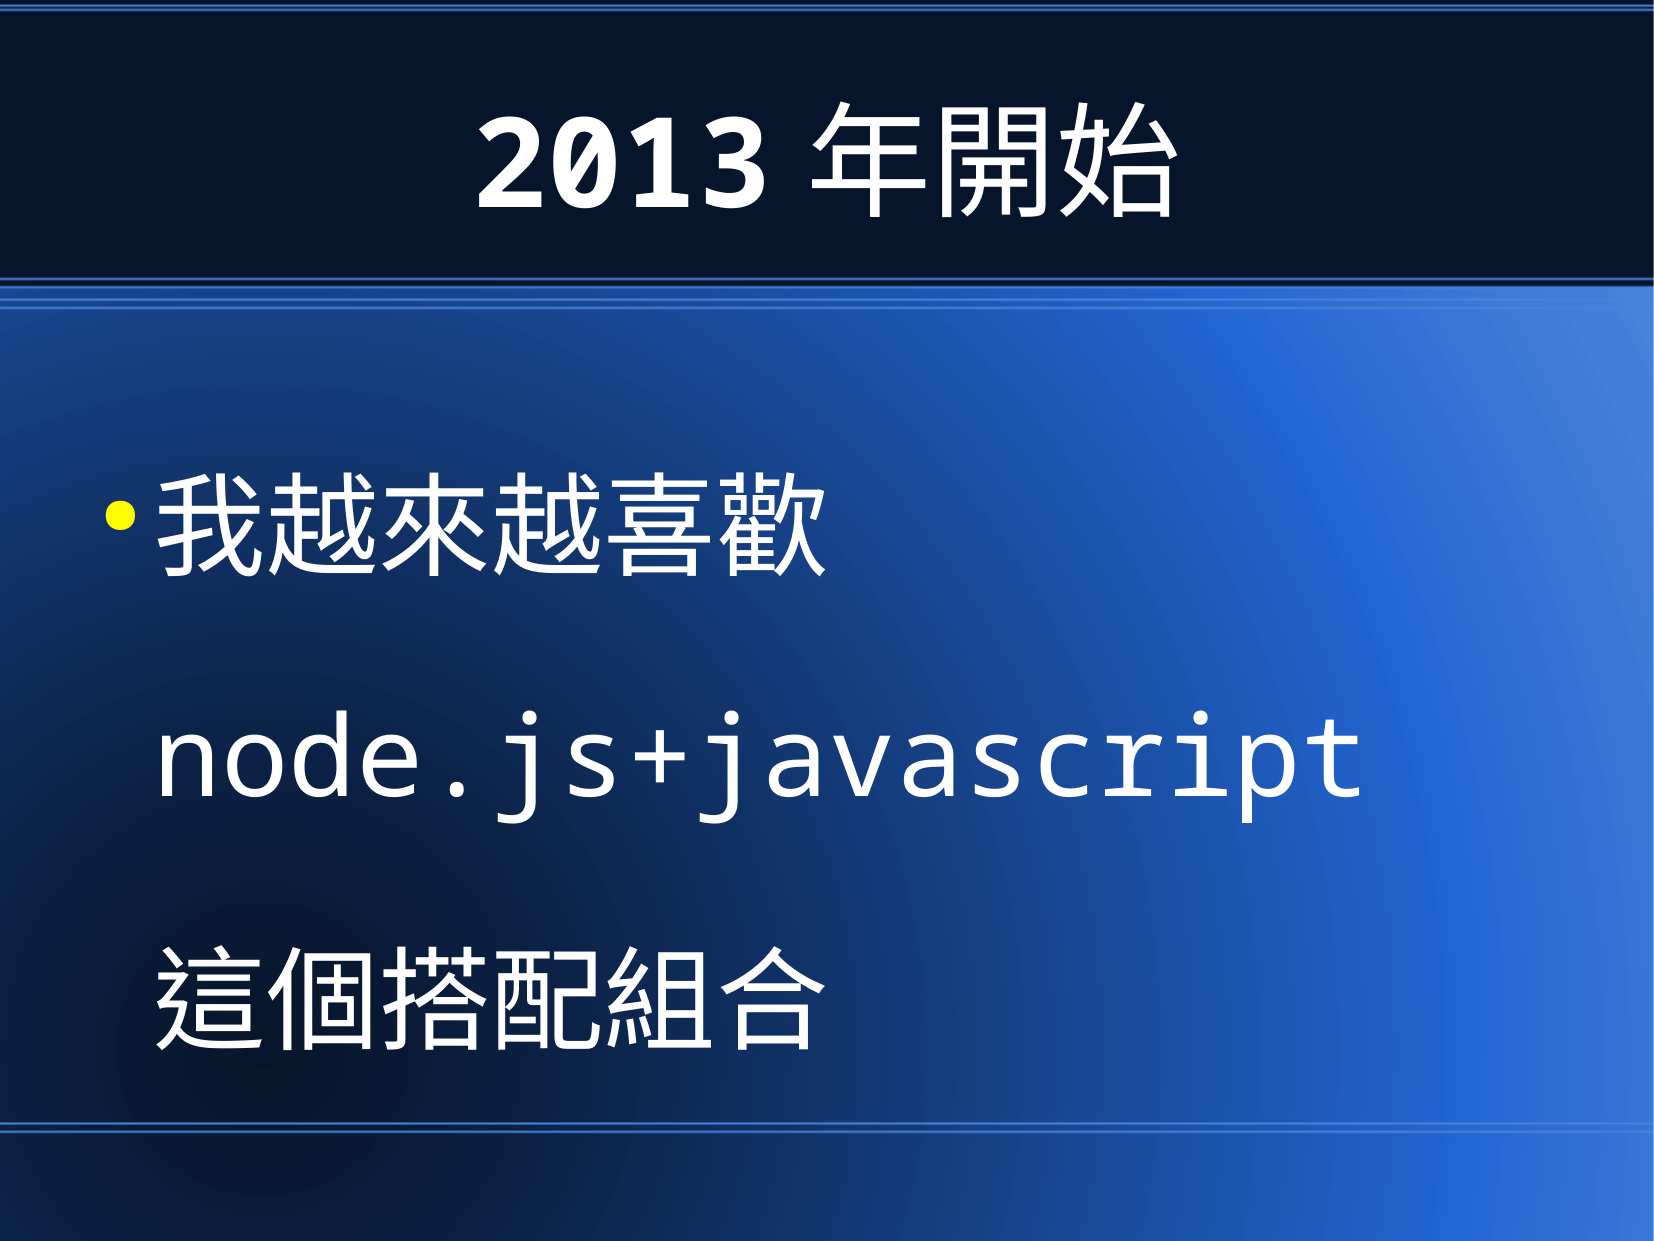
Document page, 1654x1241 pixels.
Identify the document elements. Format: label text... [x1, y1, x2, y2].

list 我越來越喜歡 node.js+javascript 這個搭配組合 [82, 355, 1571, 1241]
picture [0, 0, 1654, 1241]
title 2013年開始 [82, 49, 1571, 257]
